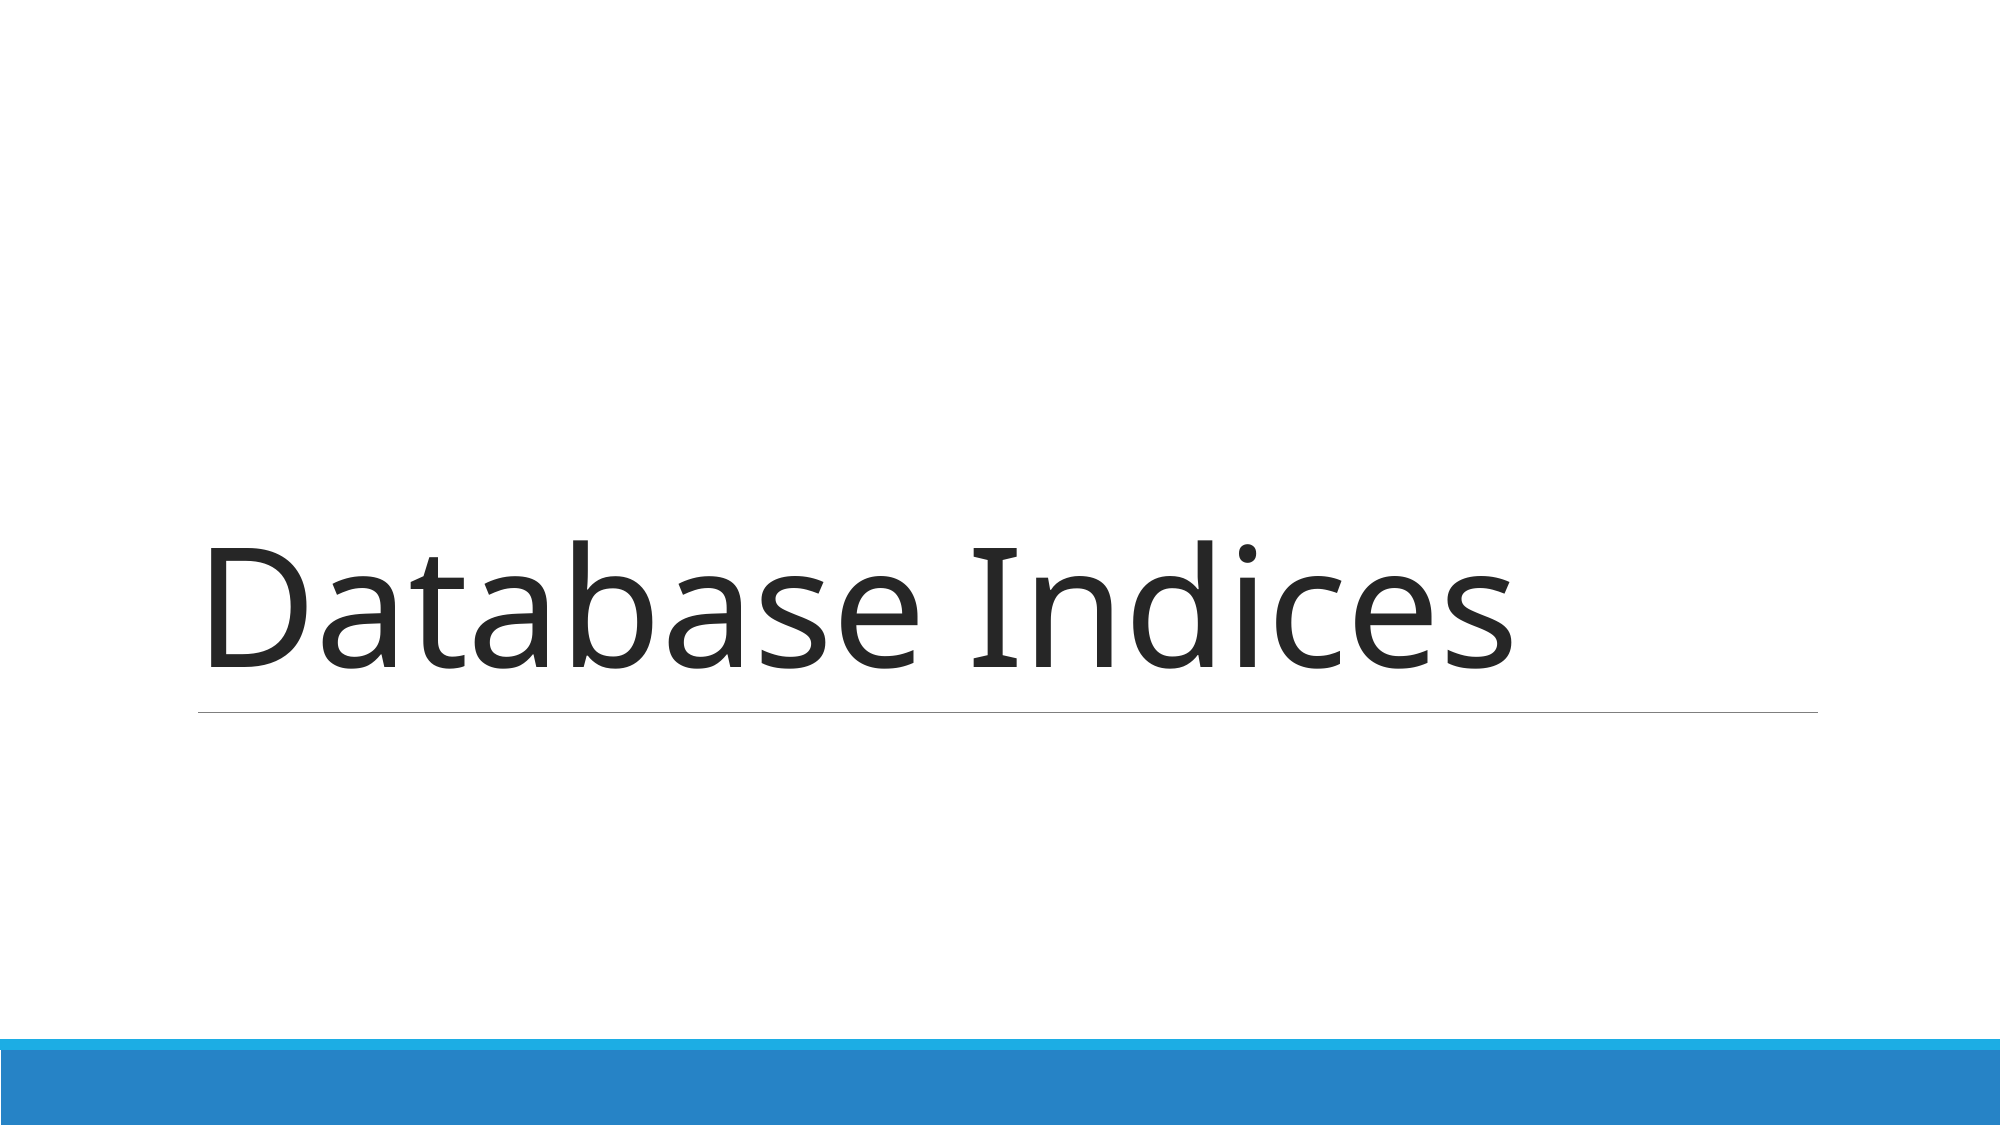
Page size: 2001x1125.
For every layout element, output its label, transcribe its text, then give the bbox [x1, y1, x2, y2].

title Database Indices [180, 124, 1831, 710]
